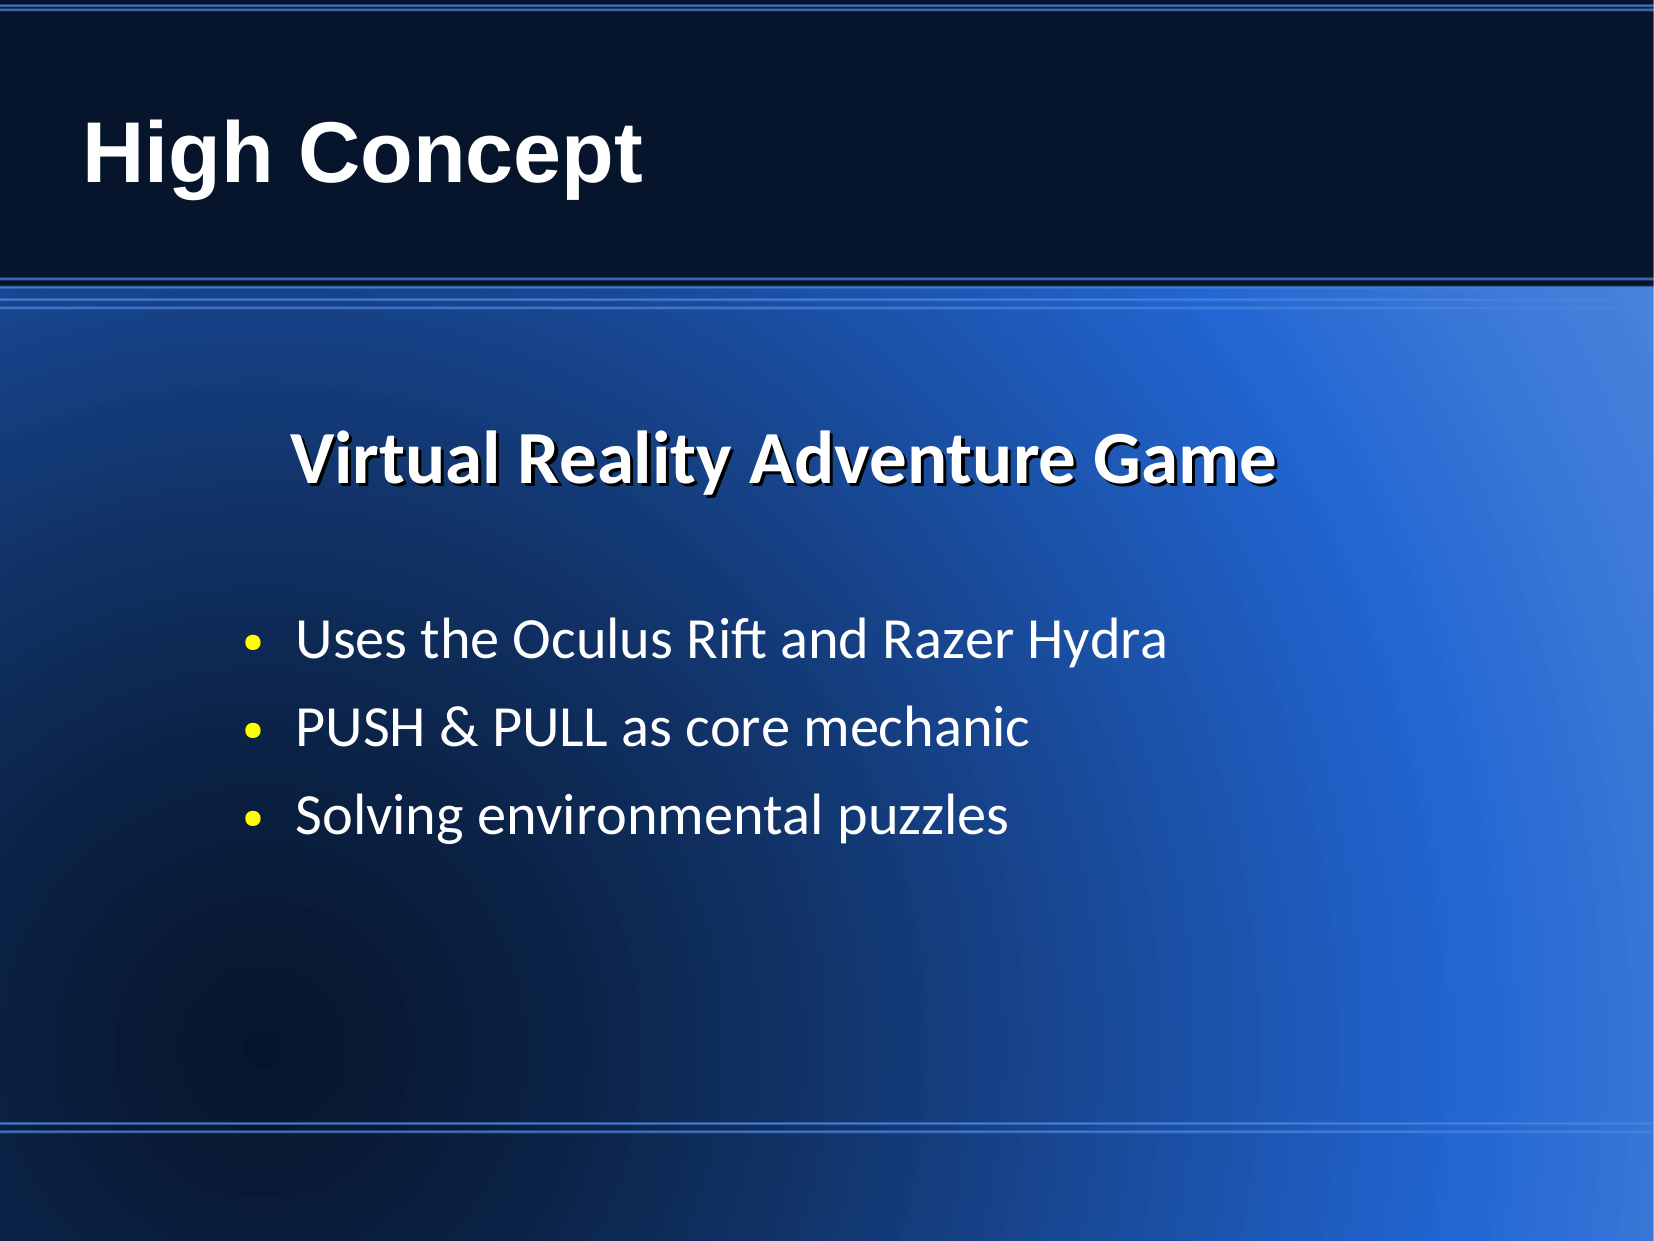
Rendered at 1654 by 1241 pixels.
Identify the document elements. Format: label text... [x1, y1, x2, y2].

list Uses the Oculus Rift and Razer Hydra PUSH & PULL as core mechanic Solving environmental puzzles [225, 615, 1571, 991]
title High Concept [82, 49, 1571, 257]
picture [0, 0, 1654, 1241]
text_box Virtual Reality Adventure Game [240, 420, 1294, 527]
